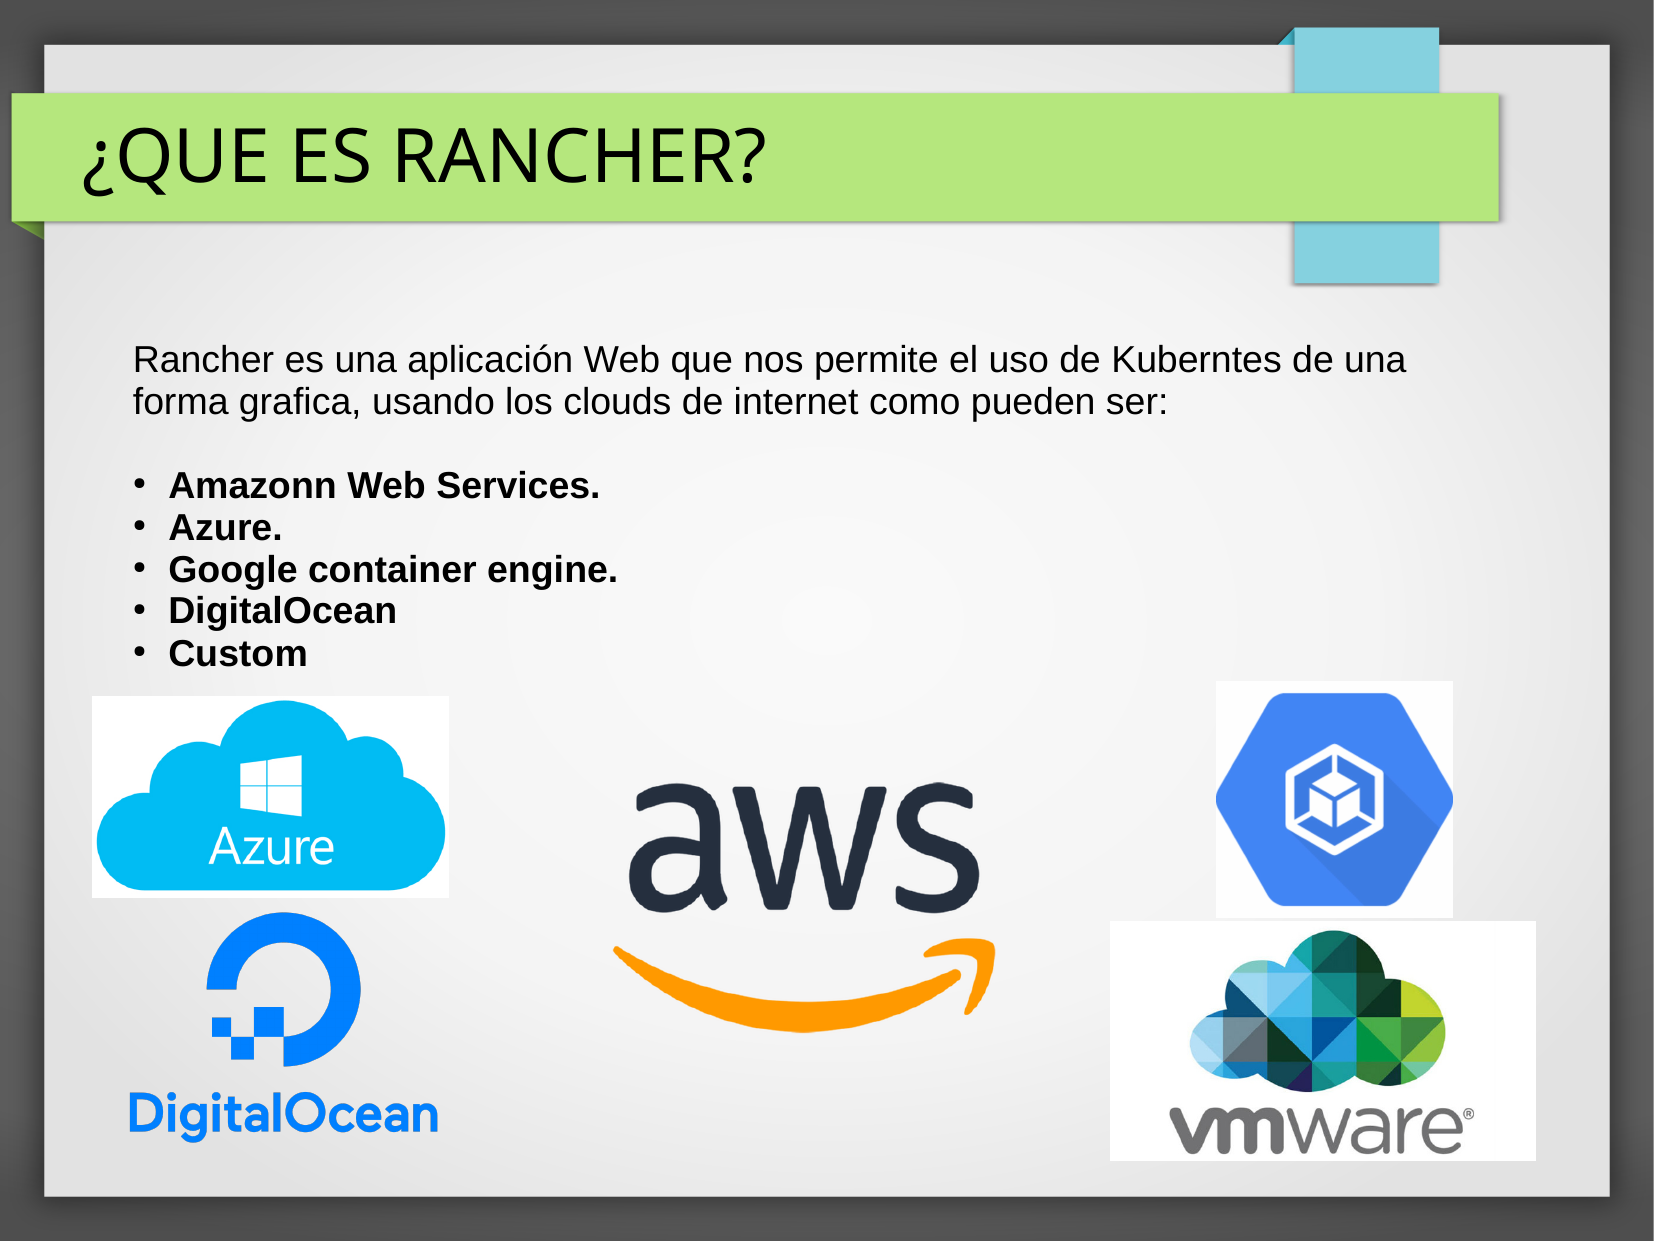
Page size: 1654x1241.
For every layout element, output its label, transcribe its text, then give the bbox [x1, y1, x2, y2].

picture [0, 0, 1654, 1241]
text_box Rancher es una aplicación Web que nos permite el uso de Kuberntes de una forma grafica, usando los clouds de internet como pueden ser: Amazonn Web Services. Azure. Google container engine. DigitalOcean Custom [118, 330, 1524, 682]
title ¿QUE ES RANCHER? [82, 94, 1264, 213]
